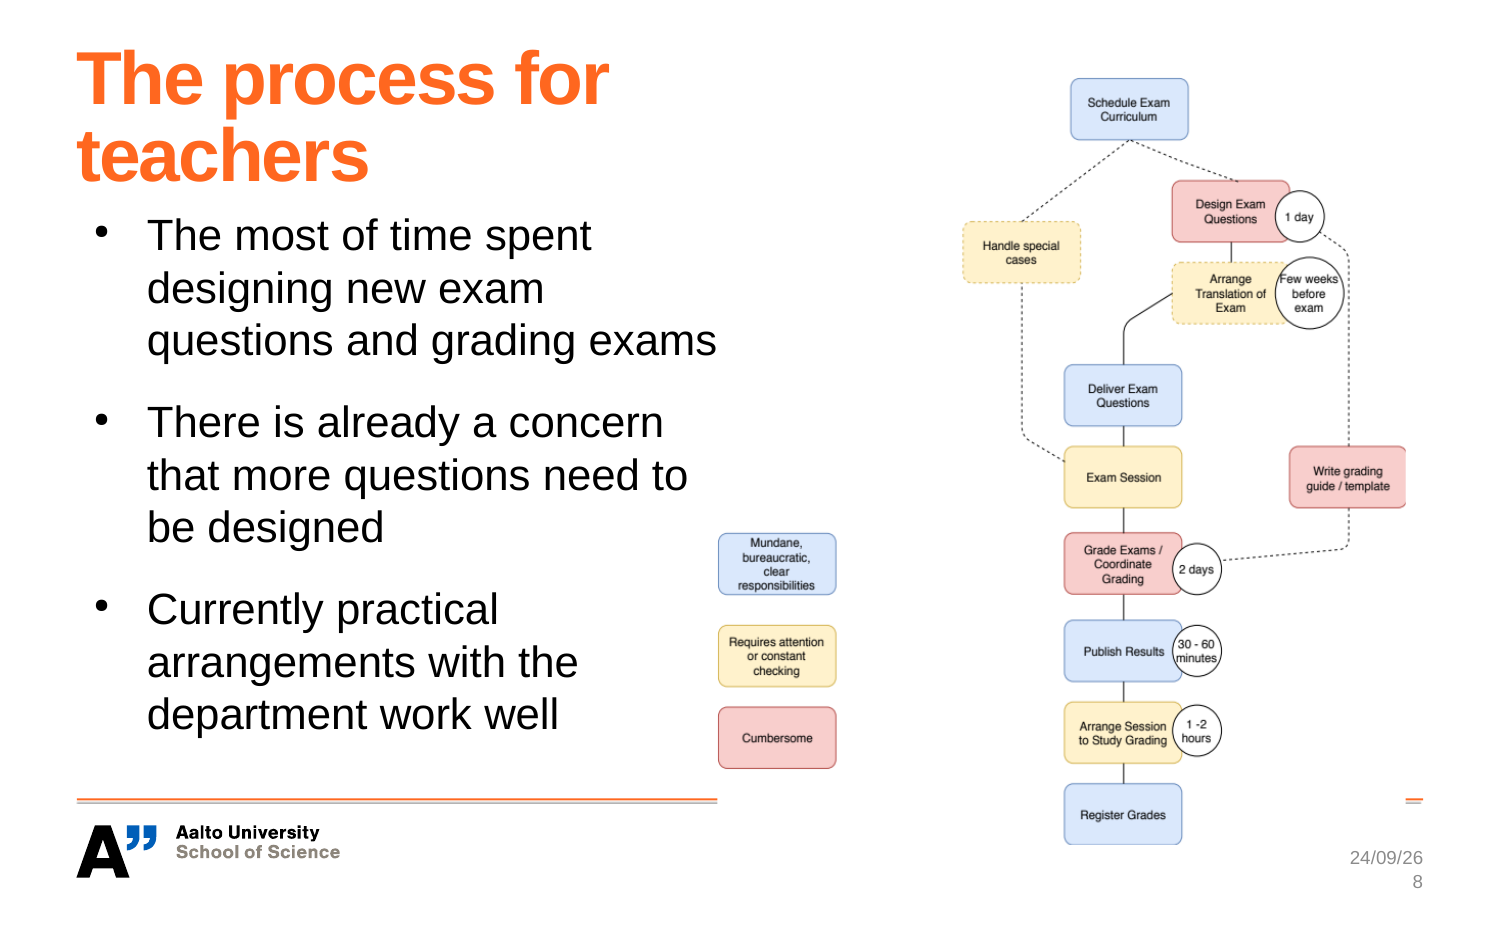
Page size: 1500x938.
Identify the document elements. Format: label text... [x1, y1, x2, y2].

slide_number <number> [829, 870, 1424, 893]
picture [706, 77, 1424, 845]
title The process for teachers [76, 43, 1424, 206]
list The most of time spent designing new exam questions and grading exams There is already a concern that more questions need to be designed Currently practical arrangements with the department work well [76, 206, 706, 755]
slide_number 21/05/19 [829, 845, 1424, 870]
